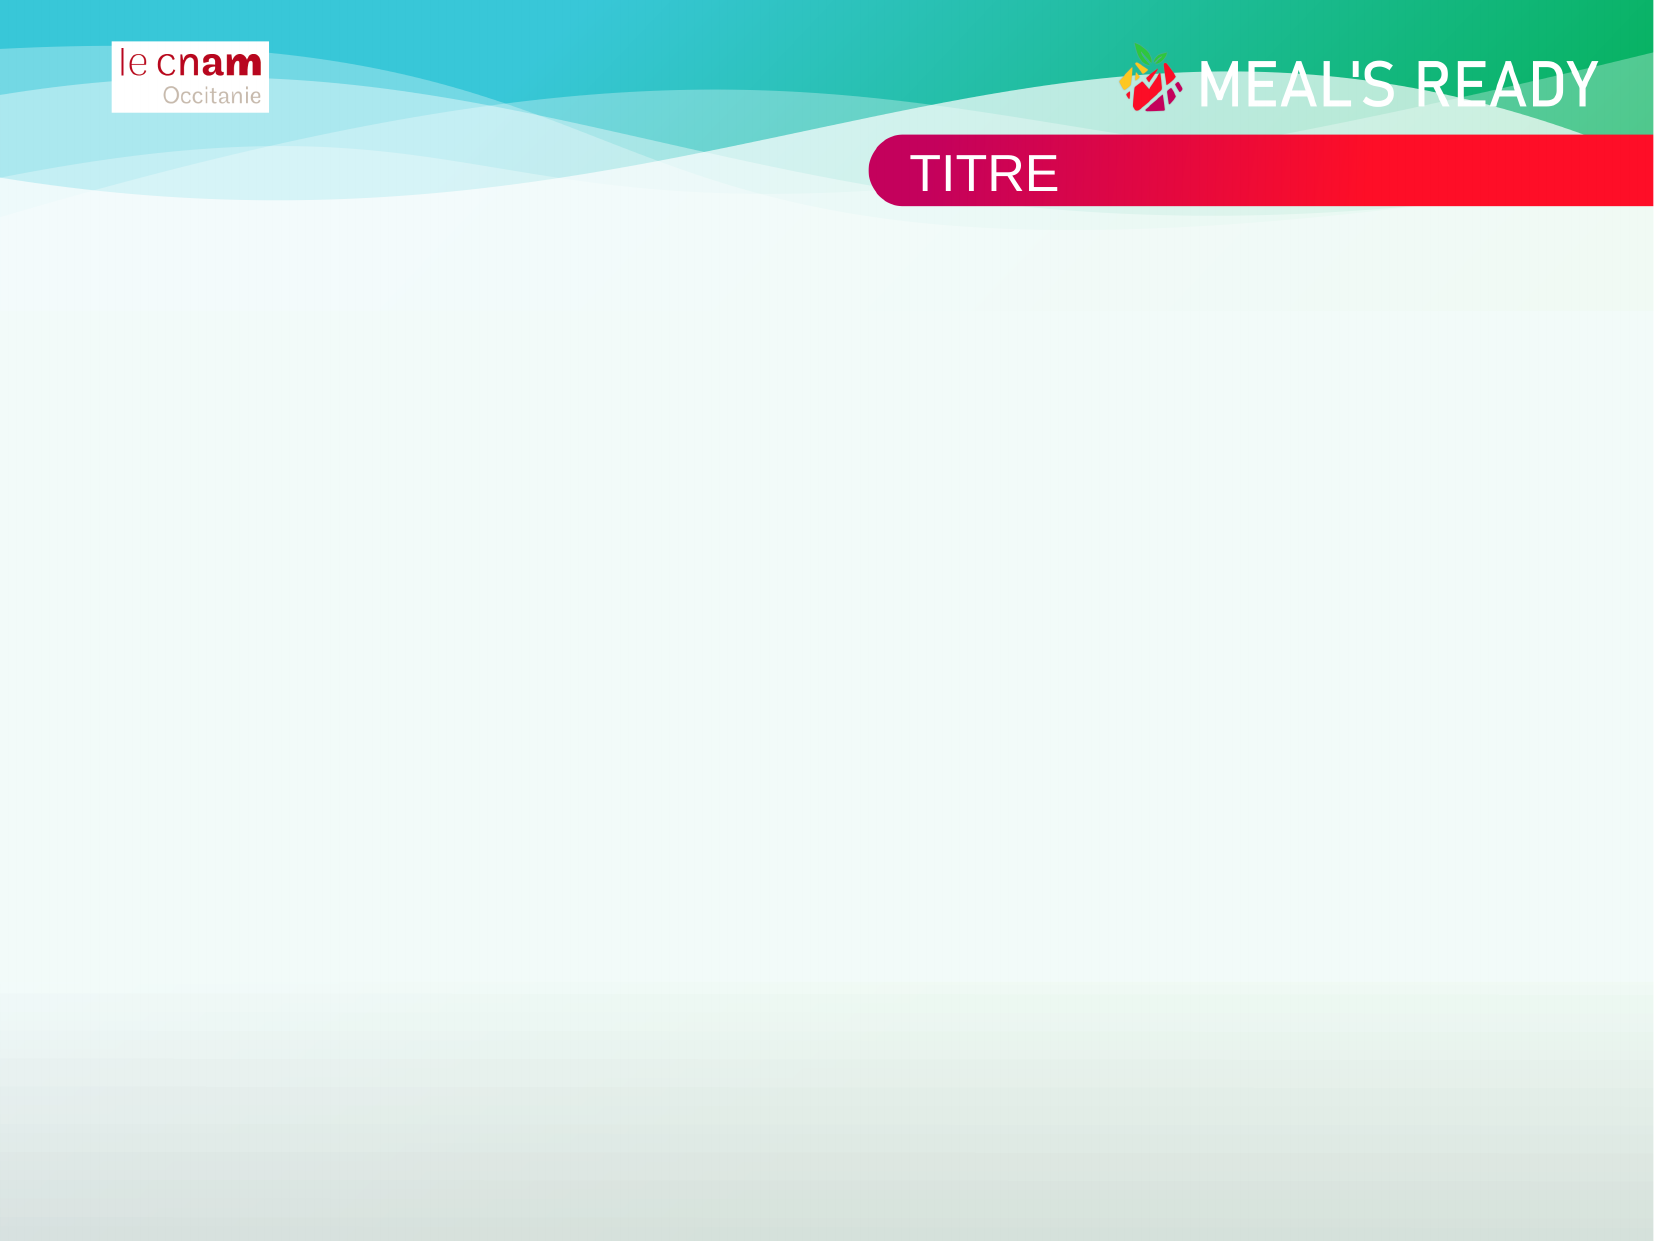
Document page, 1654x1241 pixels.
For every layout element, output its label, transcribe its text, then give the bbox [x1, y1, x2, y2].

title TITRE [909, 121, 1654, 225]
picture [0, 0, 1654, 1241]
